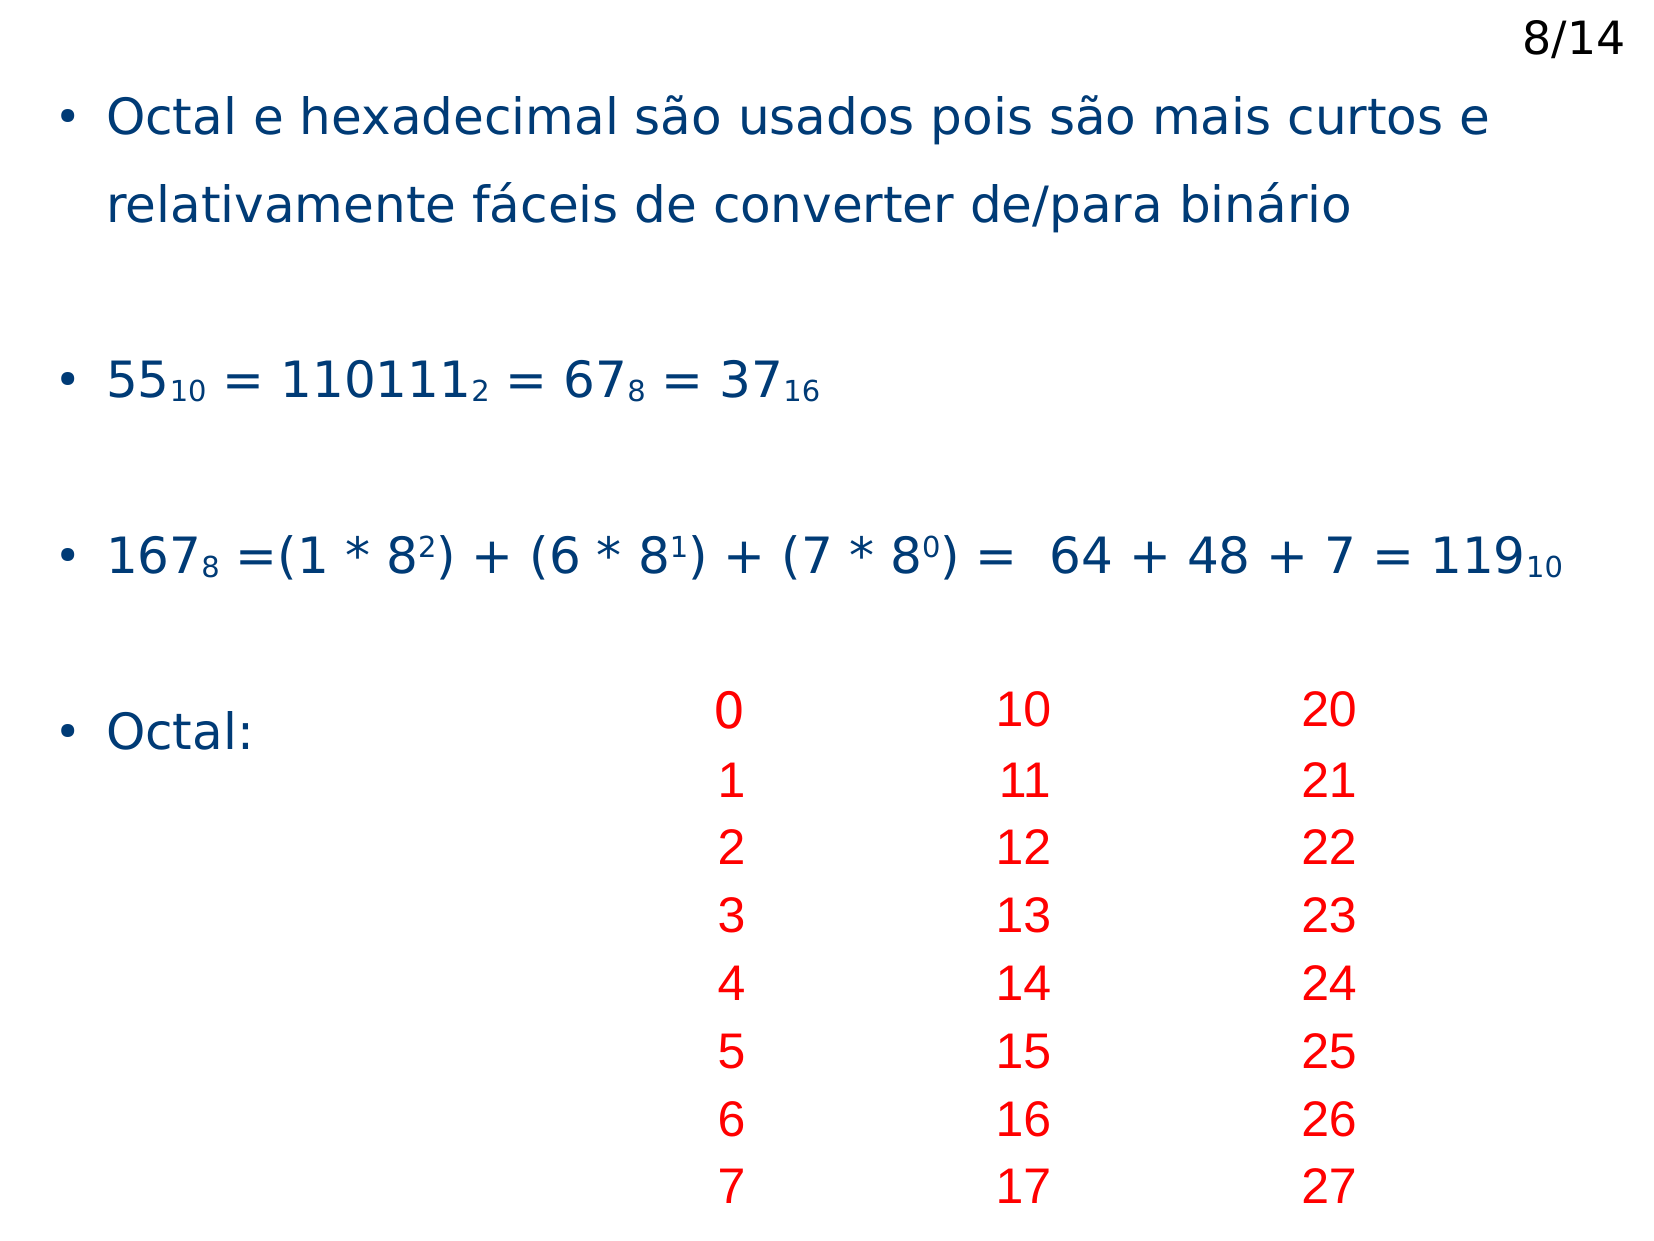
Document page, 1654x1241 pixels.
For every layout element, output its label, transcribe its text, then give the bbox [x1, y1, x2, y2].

table_cell 7 [446, 1153, 751, 1220]
table_cell 23 [1057, 881, 1363, 949]
list Octal e hexadecimal são usados pois são mais curtos e relativamente fáceis de converter de/para binário 5510 = 1101112 = 678 = 3716 1678 =(1 * 82) + (6 * 81) + (7 * 80) = 64 + 48 + 7 = 11910 Octal: [59, 59, 1625, 1211]
table_cell 13 [751, 881, 1057, 949]
table_header 10 [751, 676, 1057, 746]
table_cell 22 [1057, 814, 1363, 881]
table_cell 1 [446, 746, 751, 814]
table_cell 17 [751, 1153, 1057, 1220]
table_header 20 [1057, 676, 1363, 746]
table_cell 21 [1057, 746, 1363, 814]
table_cell 15 [751, 1017, 1057, 1085]
table_cell 2 [446, 814, 751, 881]
table_cell 27 [1057, 1153, 1363, 1220]
table_cell 14 [751, 949, 1057, 1017]
table_header 0 [446, 676, 751, 746]
table_cell 6 [446, 1085, 751, 1153]
table_cell 26 [1057, 1085, 1363, 1153]
table_cell 11 [751, 746, 1057, 814]
table_cell 3 [446, 881, 751, 949]
table_cell 25 [1057, 1017, 1363, 1085]
table_cell 16 [751, 1085, 1057, 1153]
table_cell 24 [1057, 949, 1363, 1017]
table_cell 12 [751, 814, 1057, 881]
table_cell 5 [446, 1017, 751, 1085]
table_cell 4 [446, 949, 751, 1017]
